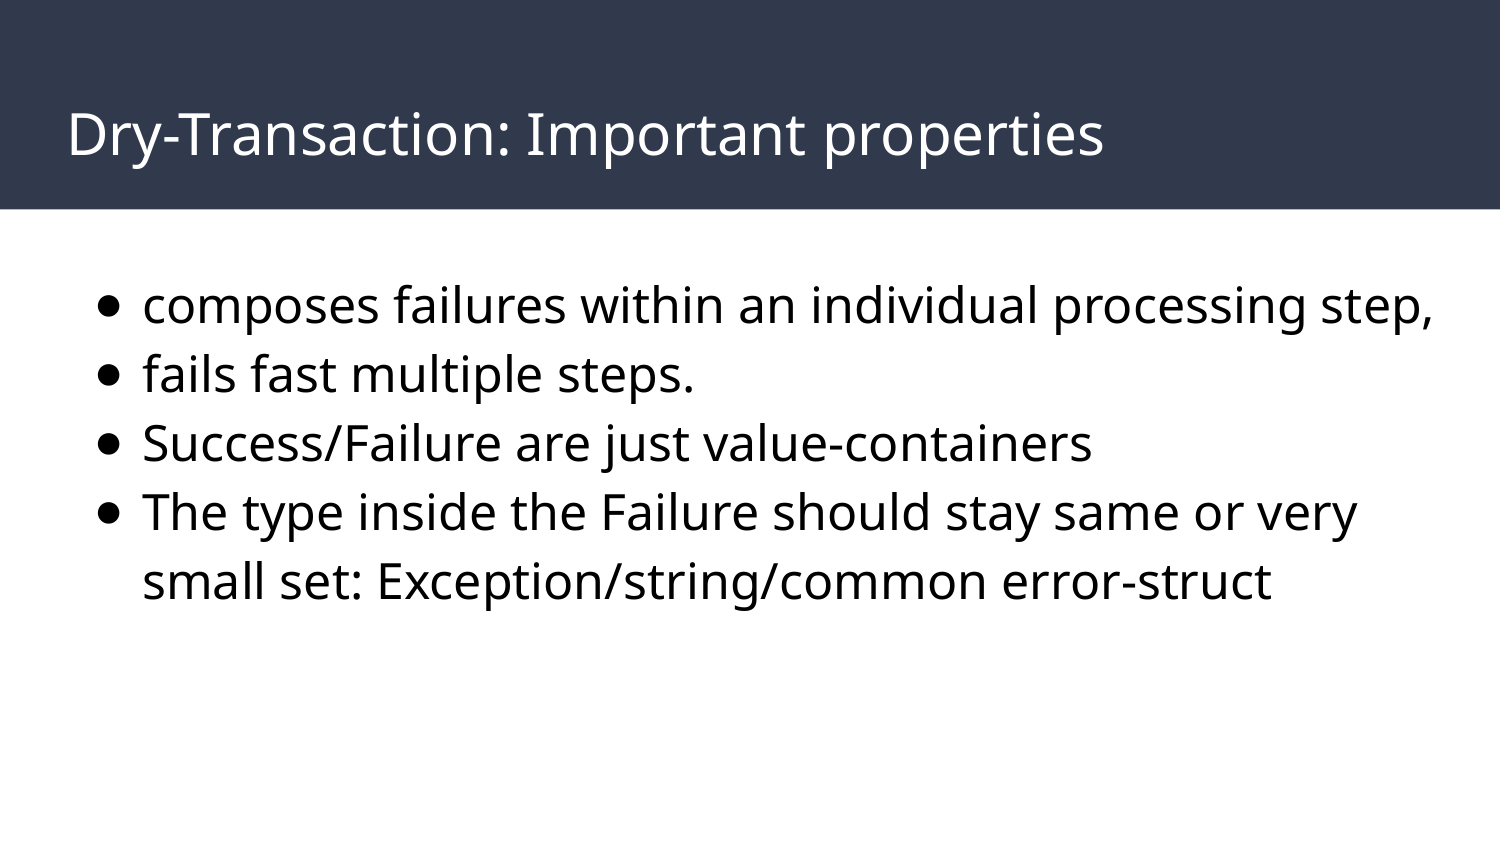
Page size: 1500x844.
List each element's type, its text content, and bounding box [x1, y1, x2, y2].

text_box composes failures within an individual processing step, fails fast multiple steps. Success/Failure are just value-containers The type inside the Failure should stay same or very small set: Exception/string/common error-struct [52, 249, 1471, 807]
title Dry-Transaction: Important properties [51, 82, 1449, 185]
